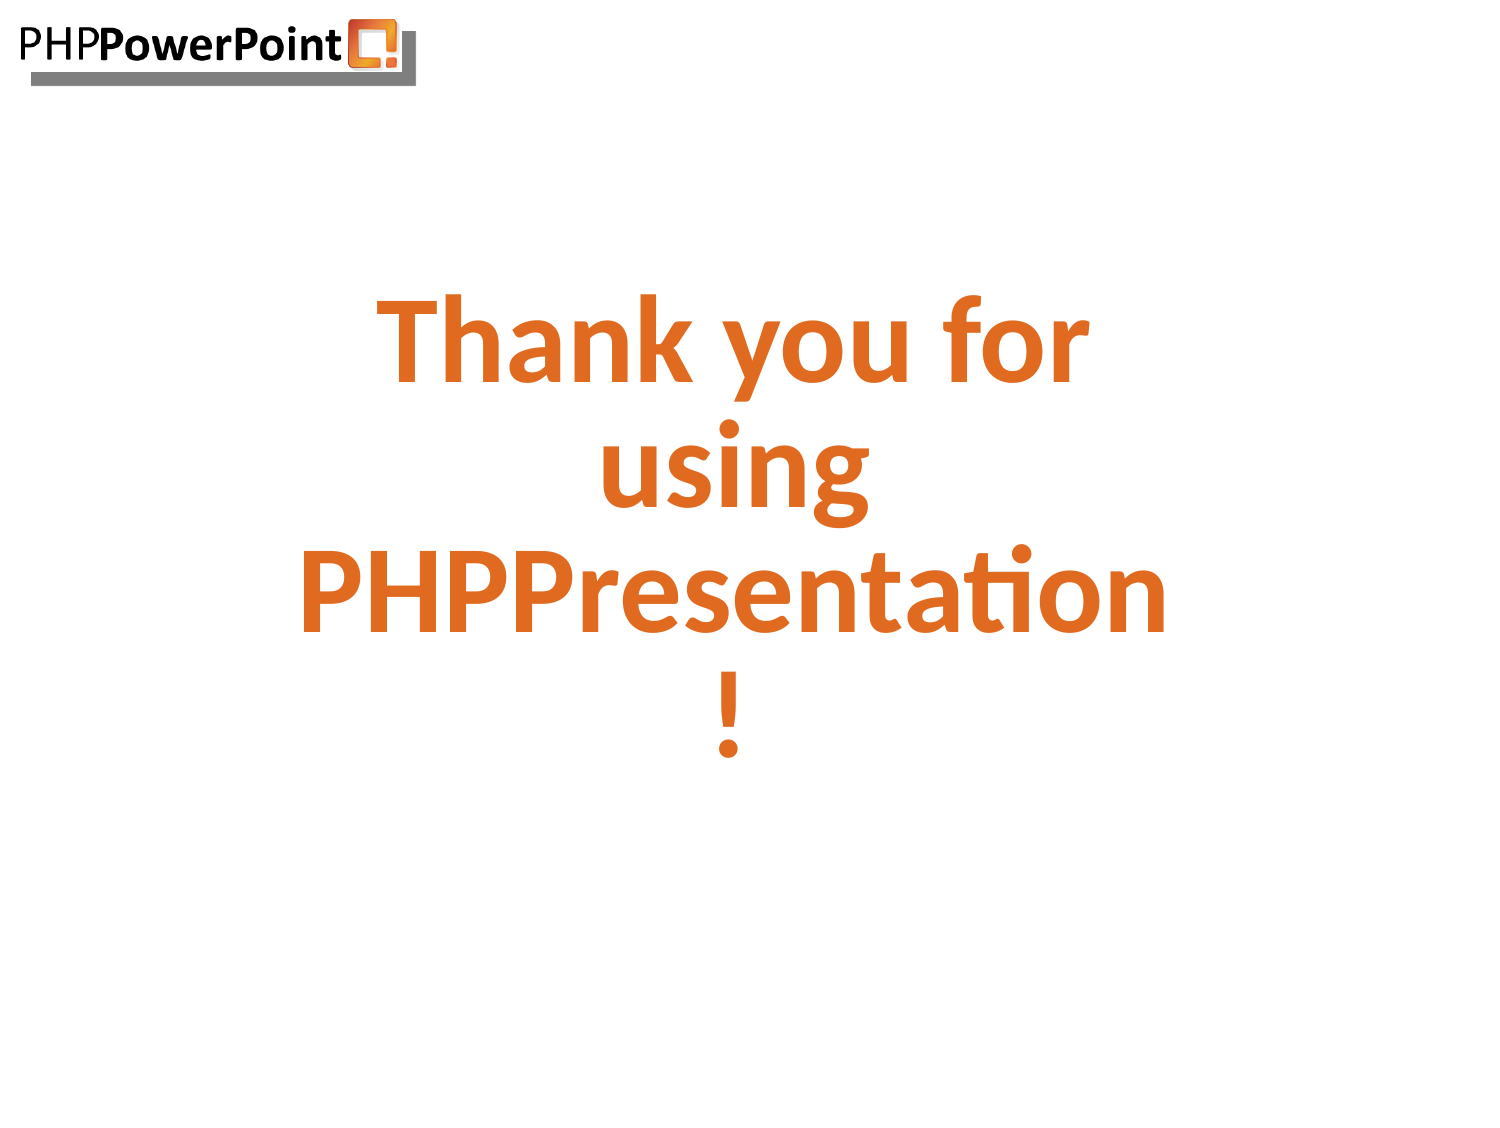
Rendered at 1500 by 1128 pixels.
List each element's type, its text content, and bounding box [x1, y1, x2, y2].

picture [15, 15, 402, 72]
text_box Thank you for using PHPPresentation! [265, 281, 1204, 751]
